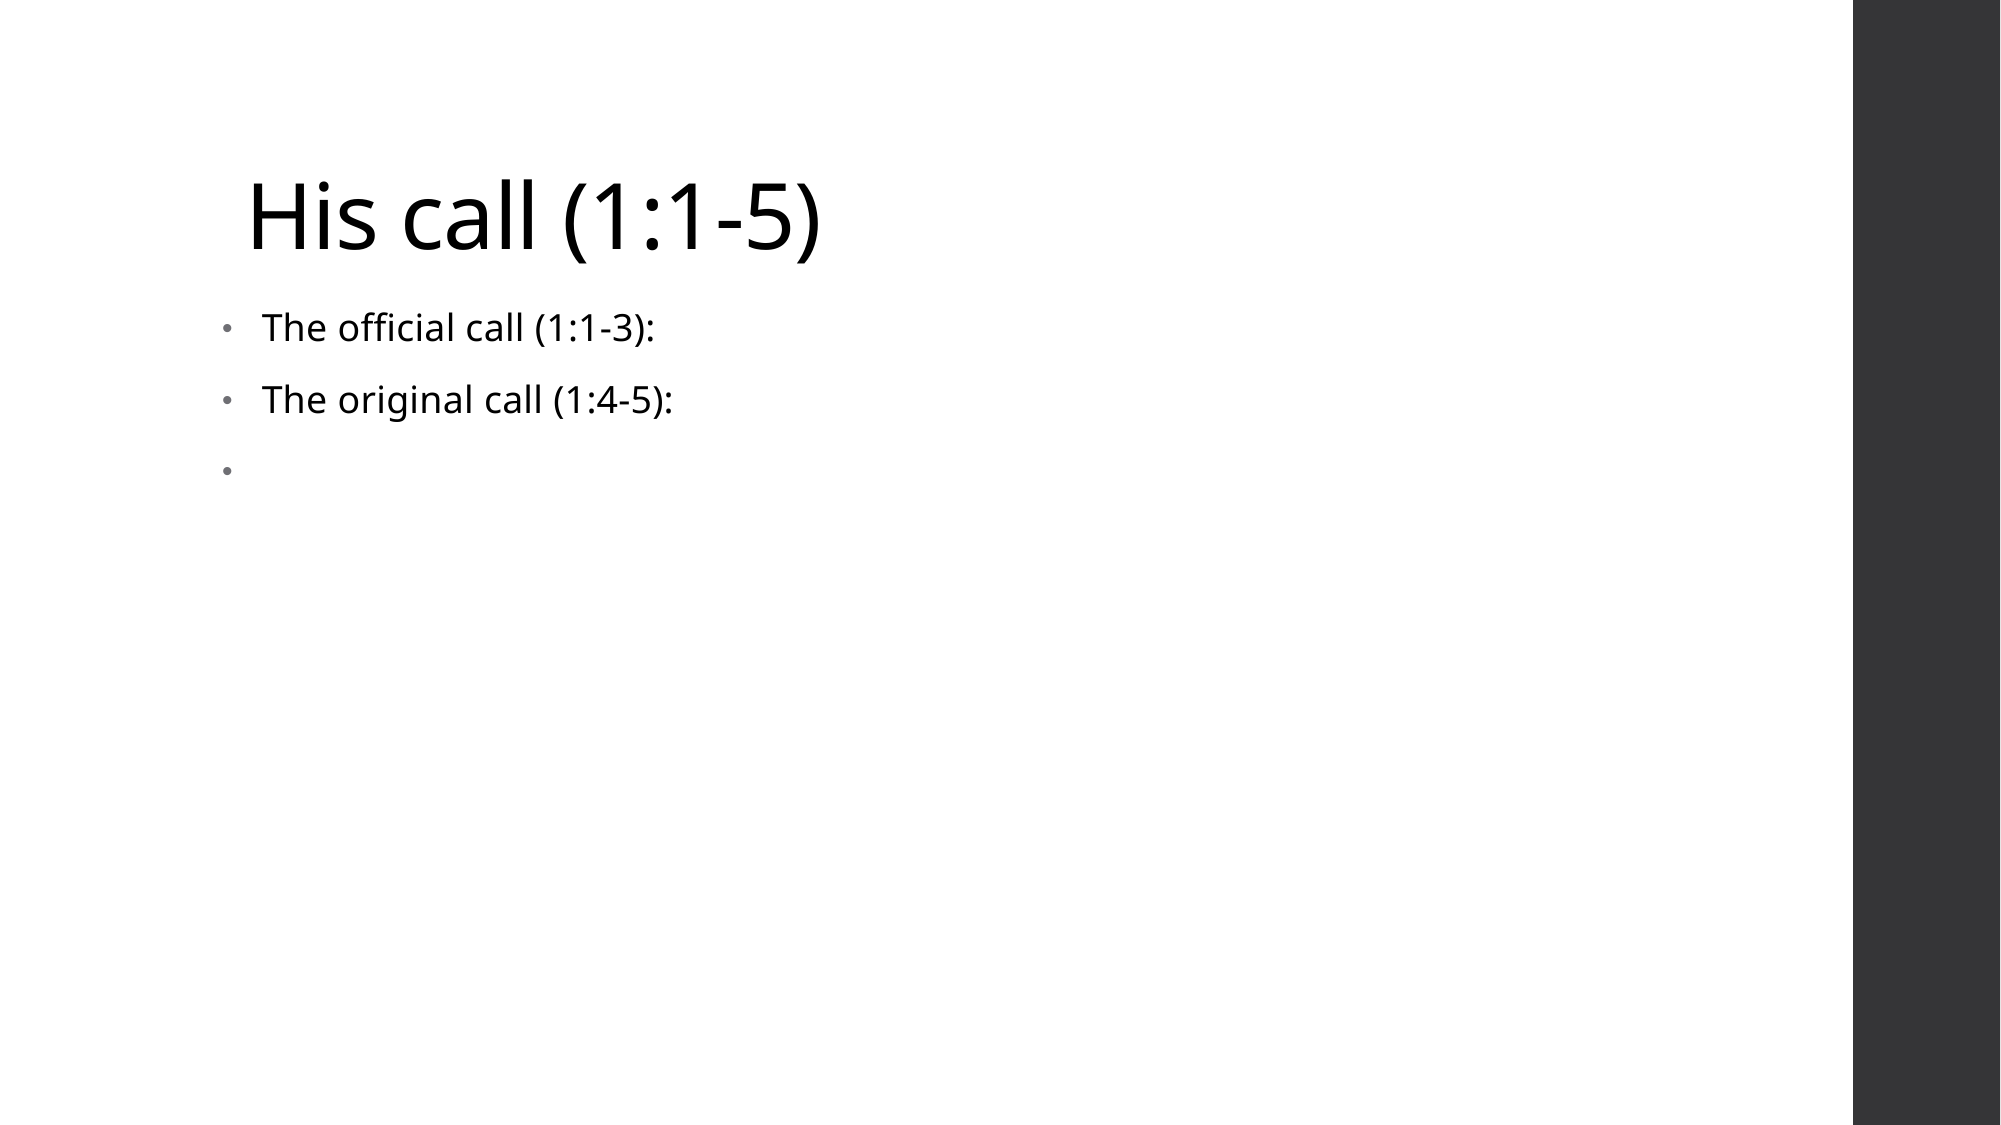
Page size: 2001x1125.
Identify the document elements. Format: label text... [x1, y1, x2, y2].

list The official call (1:1-3): The original call (1:4-5): [206, 299, 1617, 1014]
title His call (1:1-5) [206, 60, 1797, 278]
